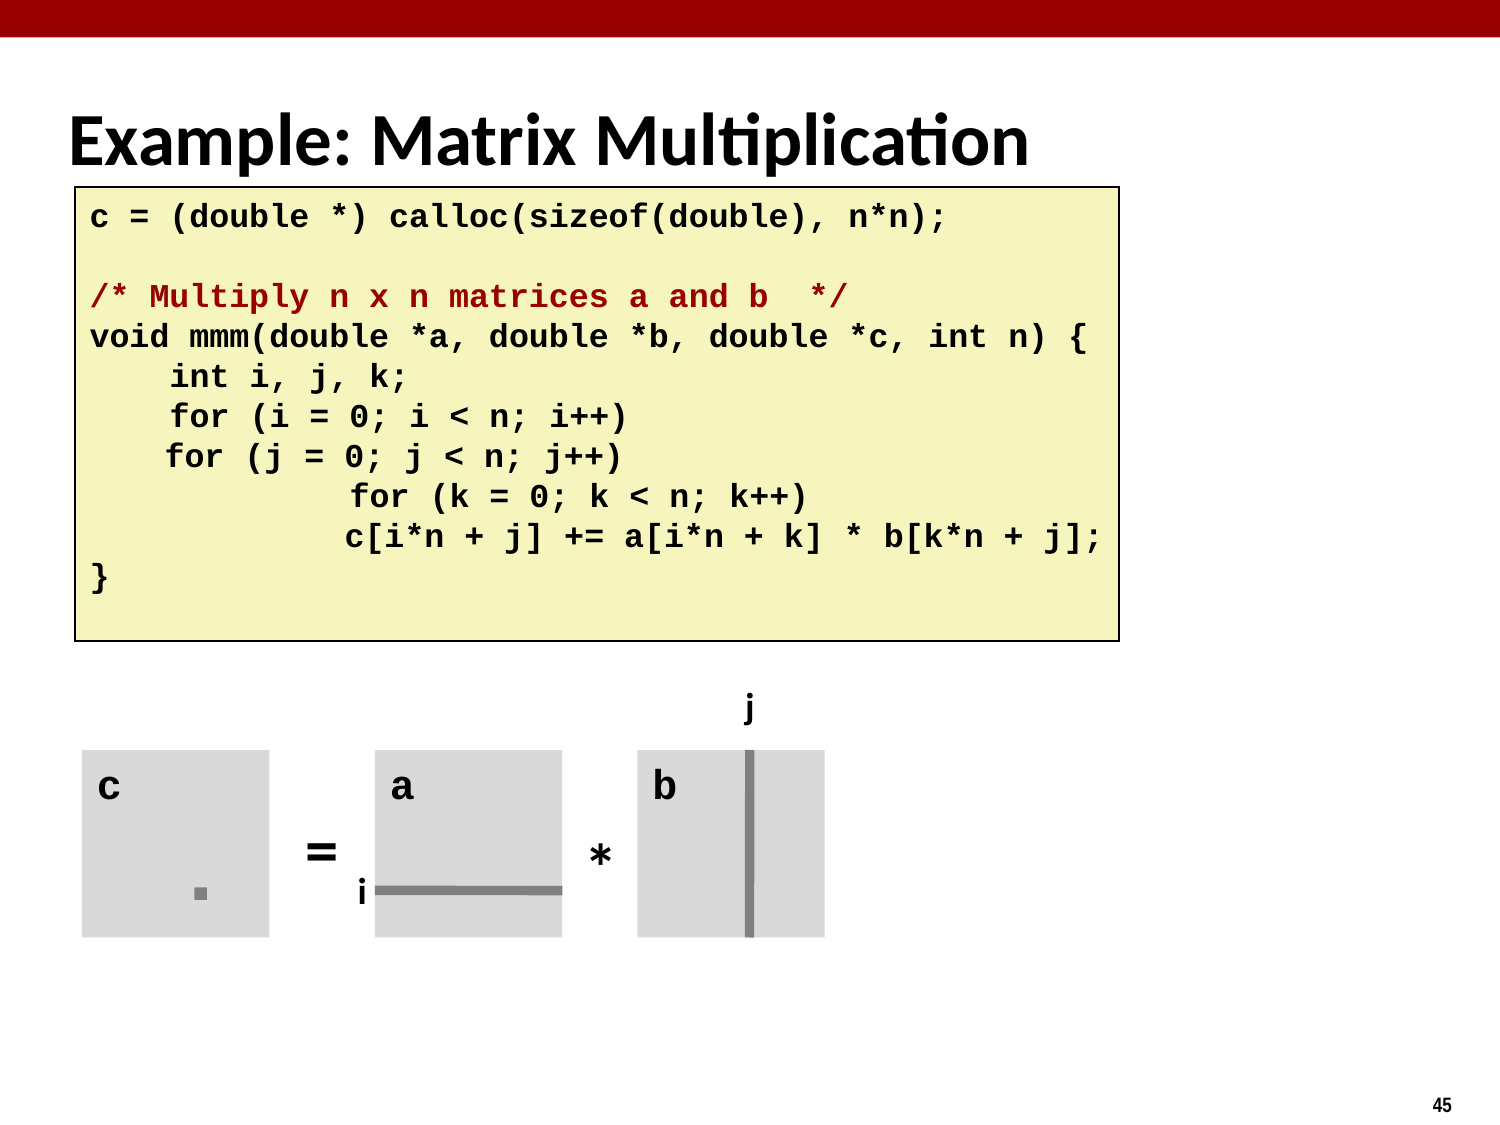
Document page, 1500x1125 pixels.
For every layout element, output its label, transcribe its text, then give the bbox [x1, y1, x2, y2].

text_box = [290, 799, 354, 895]
text_box c = (double *) calloc(sizeof(double), n*n); /* Multiply n x n matrices a and b */ void mmm(double *a, double *b, double *c, int n) { int i, j, k; for (i = 0; i < n; i++) for (j = 0; j < n; j++) for (k = 0; k < n; k++) c[i*n + j] += a[i*n + k] * b[k*n + j]; } [74, 187, 1120, 642]
text_box j [730, 674, 770, 735]
text_box c [81, 750, 270, 938]
text_box b [755, 750, 825, 938]
title Example: Matrix Multiplication [53, 72, 1299, 198]
text_box a [374, 896, 563, 938]
text_box [194, 887, 207, 900]
text_box i [342, 859, 382, 920]
text_box * [569, 817, 633, 913]
text_box b [637, 750, 745, 938]
text_box a [374, 750, 563, 885]
